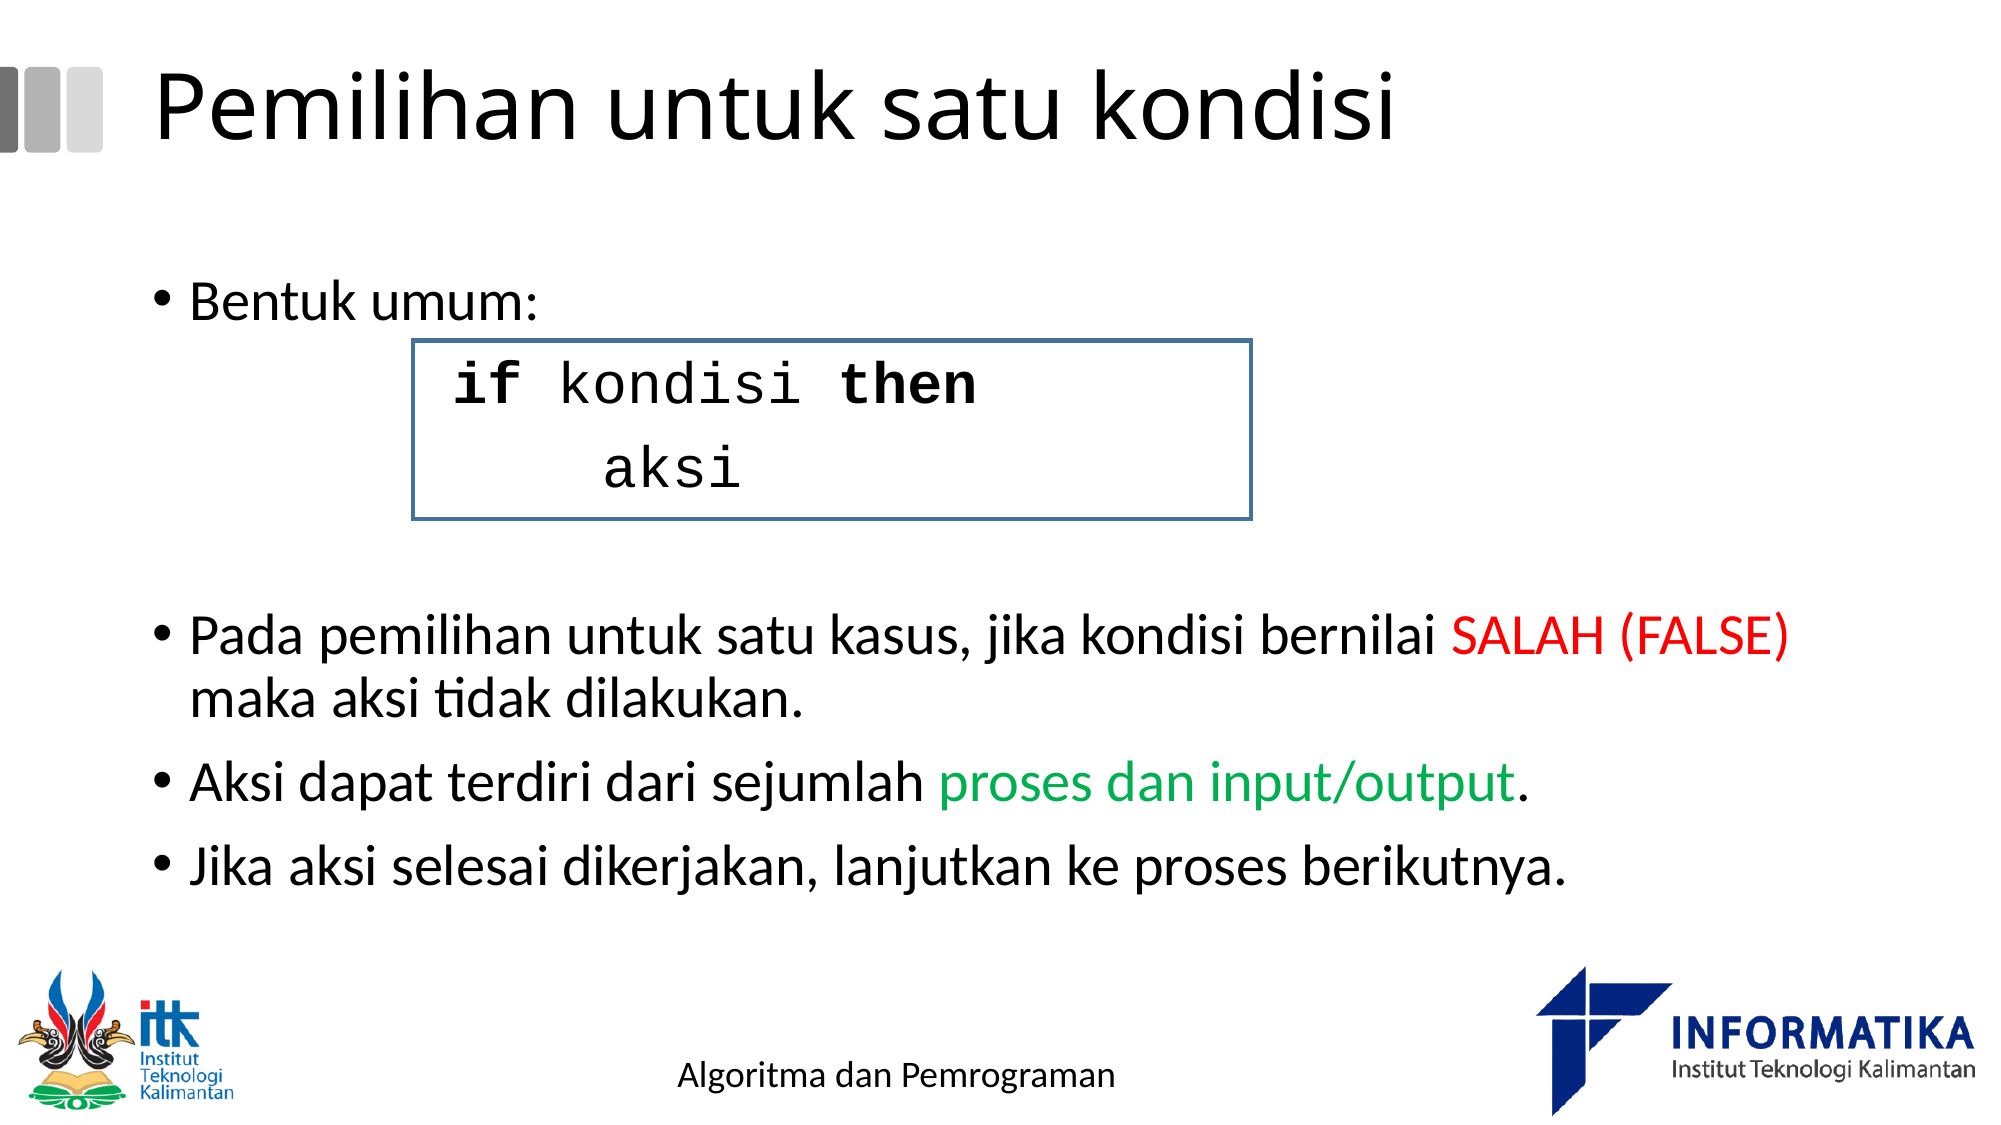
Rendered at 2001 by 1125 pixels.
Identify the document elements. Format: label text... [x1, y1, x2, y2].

picture [1534, 965, 1976, 1118]
text_box Bentuk umum: if kondisi then aksi Pada pemilihan untuk satu kasus, jika kondisi bernilai SALAH (FALSE) maka aksi tidak dilakukan. Aksi dapat terdiri dari sejumlah proses dan input/output. Jika aksi selesai dikerjakan, lanjutkan ke proses berikutnya. [137, 262, 1863, 977]
text_box Algoritma dan Pemrograman [662, 1042, 1338, 1103]
text_box Pemilihan untuk satu kondisi [137, 1, 1863, 219]
picture [0, 935, 252, 1125]
